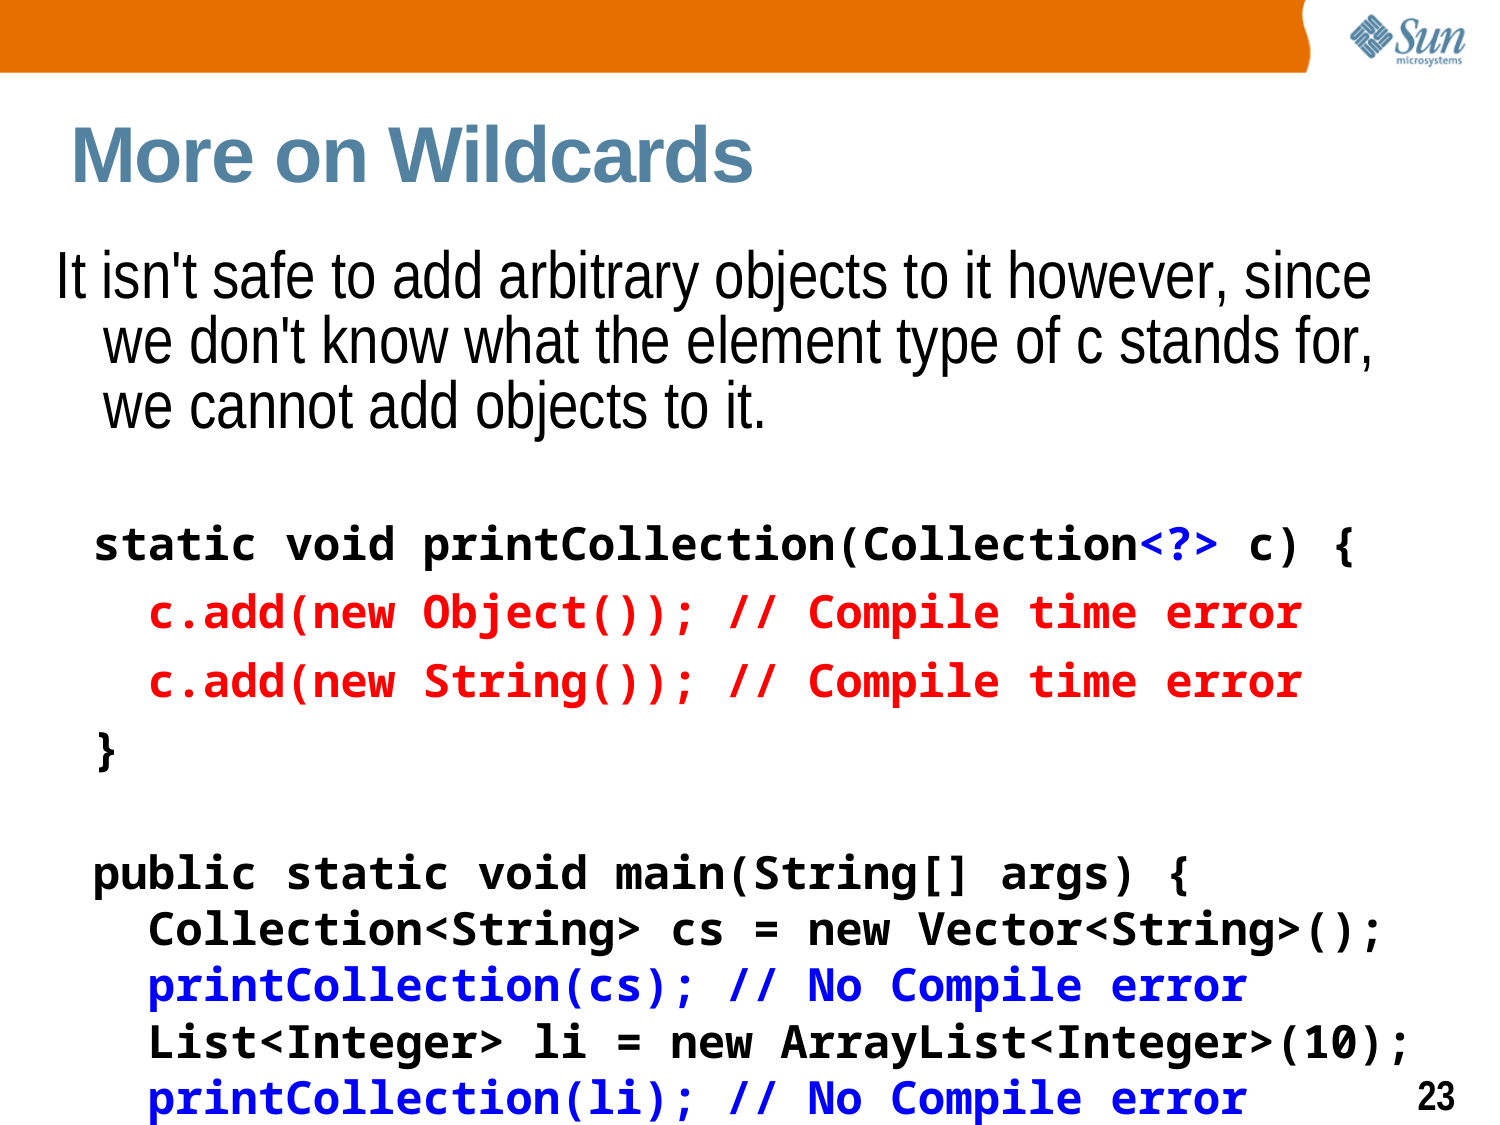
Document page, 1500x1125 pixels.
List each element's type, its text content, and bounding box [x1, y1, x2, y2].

list It isn't safe to add arbitrary objects to it however, since we don't know what the element type of c stands for, we cannot add objects to it. [36, 246, 1434, 955]
title More on Wildcards [70, 118, 1433, 246]
text_box static void printCollection(Collection<?> c) { c.add(new Object()); // Compile time error c.add(new String()); // Compile time error } public static void main(String[] args) { Collection<String> cs = new Vector<String>(); printCollection(cs); // No Compile error List<Integer> li = new ArrayList<Integer>(10); printCollection(li); // No Compile error } [93, 518, 1459, 1125]
picture [0, 0, 1500, 75]
